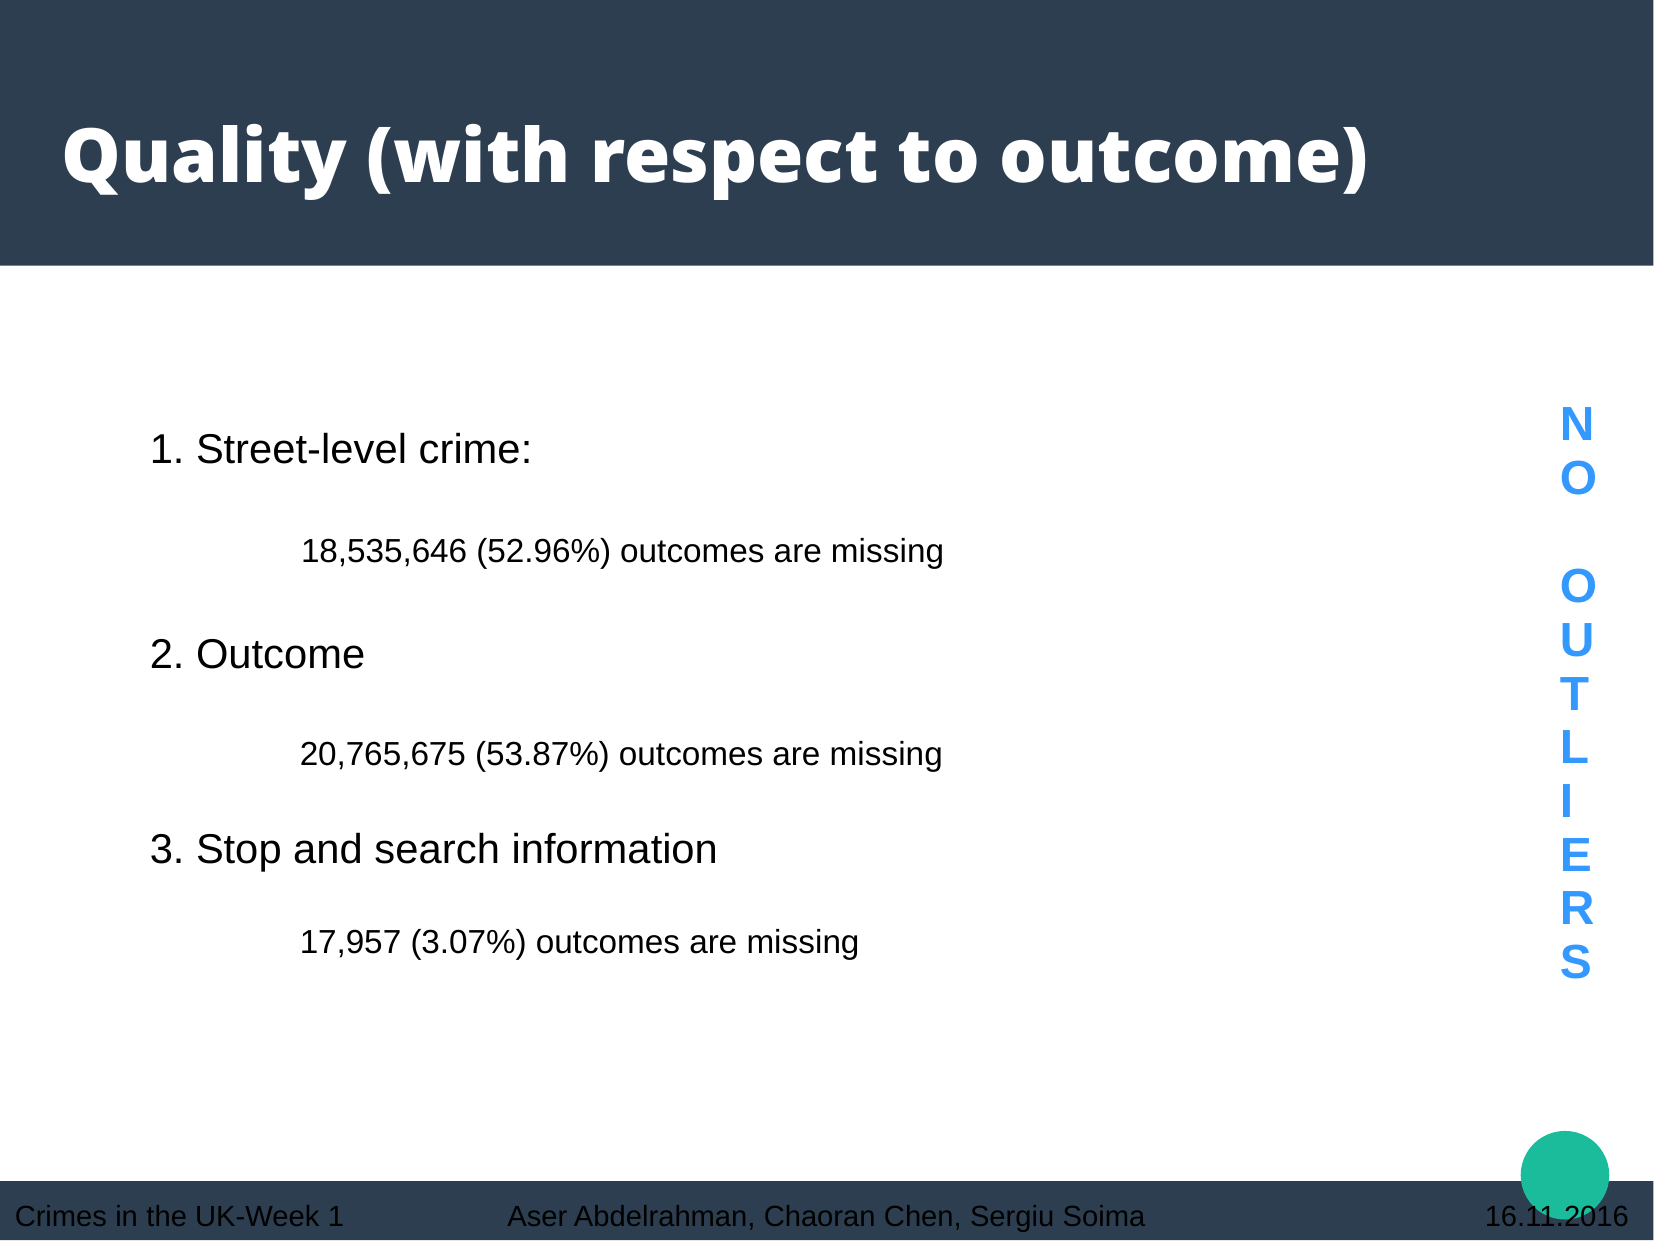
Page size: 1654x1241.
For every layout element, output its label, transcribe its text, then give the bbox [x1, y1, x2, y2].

text_box Aser Abdelrahman, Chaoran Chen, Sergiu Soima [476, 1192, 1178, 1241]
text_box 1. Street-level crime: 2. Outcome 3. Stop and search information [135, 418, 1156, 1141]
text_box 20,765,675 (53.87%) outcomes are missing [285, 728, 1021, 817]
title Quality (with respect to outcome) [61, 49, 1592, 257]
text_box 16.11.2016 [1470, 1192, 1654, 1241]
text_box 17,957 (3.07%) outcomes are missing [285, 916, 1021, 1006]
text_box N O O U T L I E R S [1545, 390, 1654, 1096]
text_box Crimes in the UK-Week 1 [0, 1192, 409, 1241]
text_box 18,535,646 (52.96%) outcomes are missing [286, 525, 961, 577]
